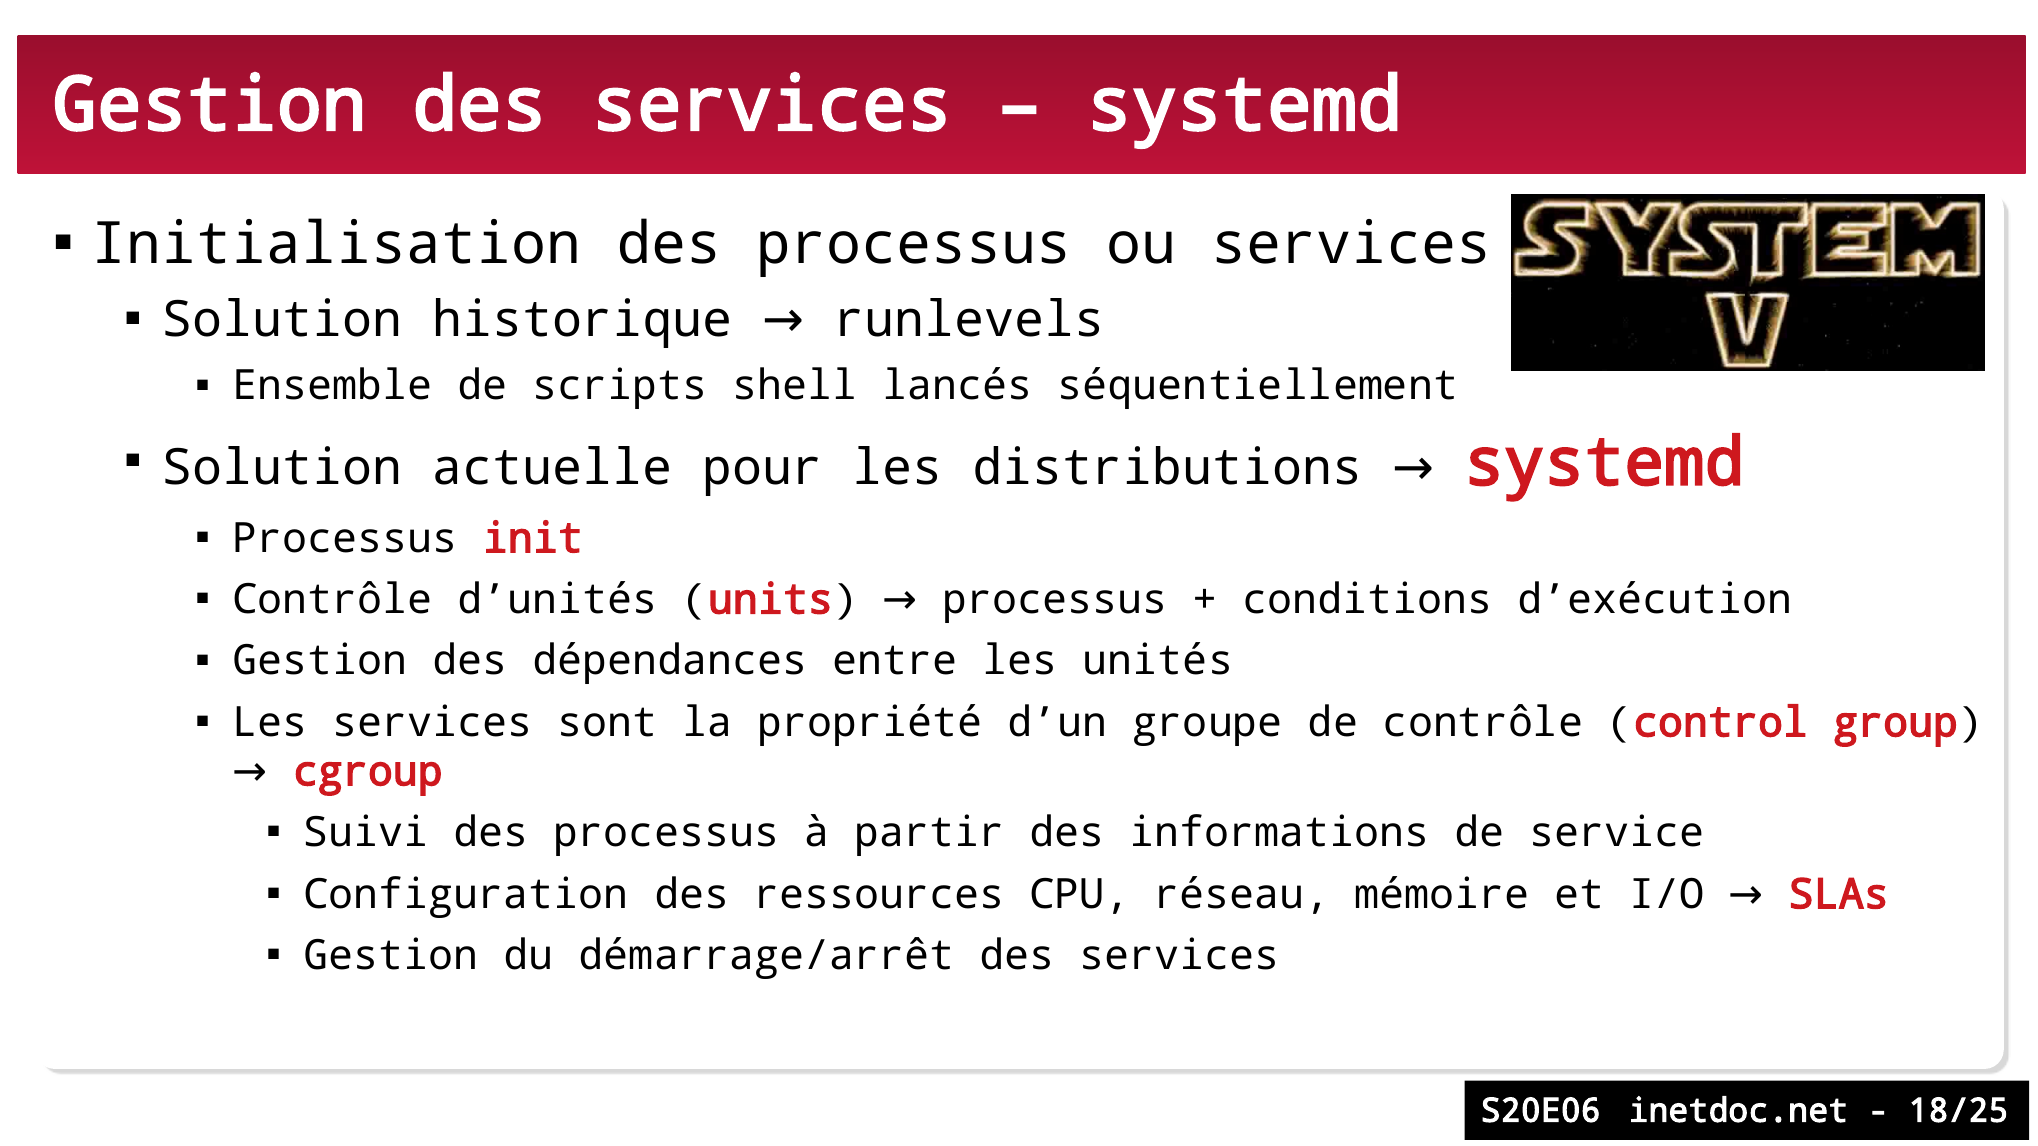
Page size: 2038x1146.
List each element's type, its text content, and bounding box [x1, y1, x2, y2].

text_box S20E06 inetdoc.net - 22/25 [1464, 1080, 2030, 1140]
text_box Gestion des services – systemd [17, 35, 2026, 174]
text_box Initialisation des processus ou services Solution historique → runlevels Ensemble de scripts shell lancés séquentiellement Solution actuelle pour les distributions → systemd Processus init Contrôle d’unités (units) → processus + conditions d’exécution Gestion des dépendances entre les unités Les services sont la propriété d’un groupe de contrôle (control group) → cgroup Suivi des processus à partir des informations de service Configuration des ressources CPU, réseau, mémoire et I/O → SLAs Gestion du démarrage/arrêt des services [35, 188, 2004, 1069]
picture [1511, 194, 1985, 371]
